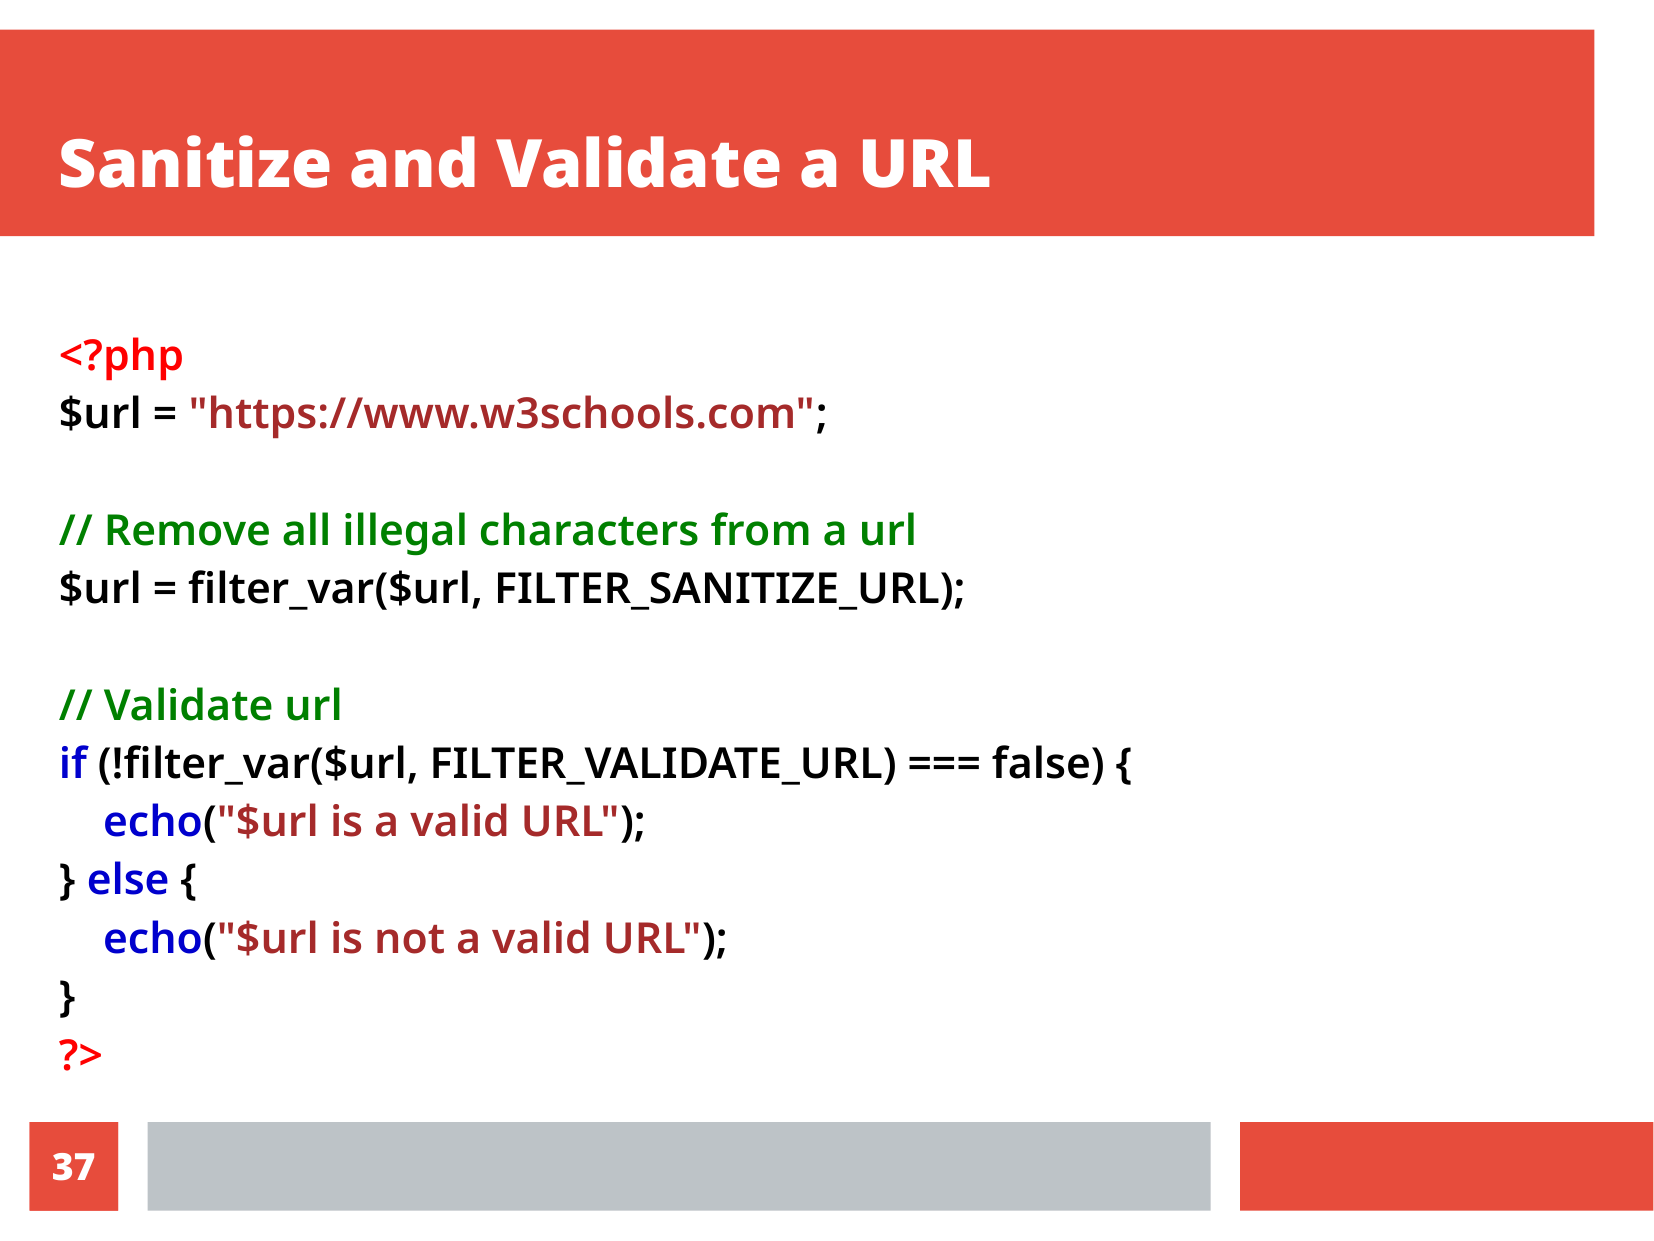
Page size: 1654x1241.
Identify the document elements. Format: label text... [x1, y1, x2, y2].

title Sanitize and Validate a URL [59, 59, 1595, 207]
list <?php $url = "https://www.w3schools.com"; // Remove all illegal characters from a url $url = filter_var($url, FILTER_SANITIZE_URL); // Validate url if (!filter_var($url, FILTER_VALIDATE_URL) === false) { echo("$url is a valid URL"); } else { echo("$url is not a valid URL"); } ?> [59, 324, 1565, 1093]
